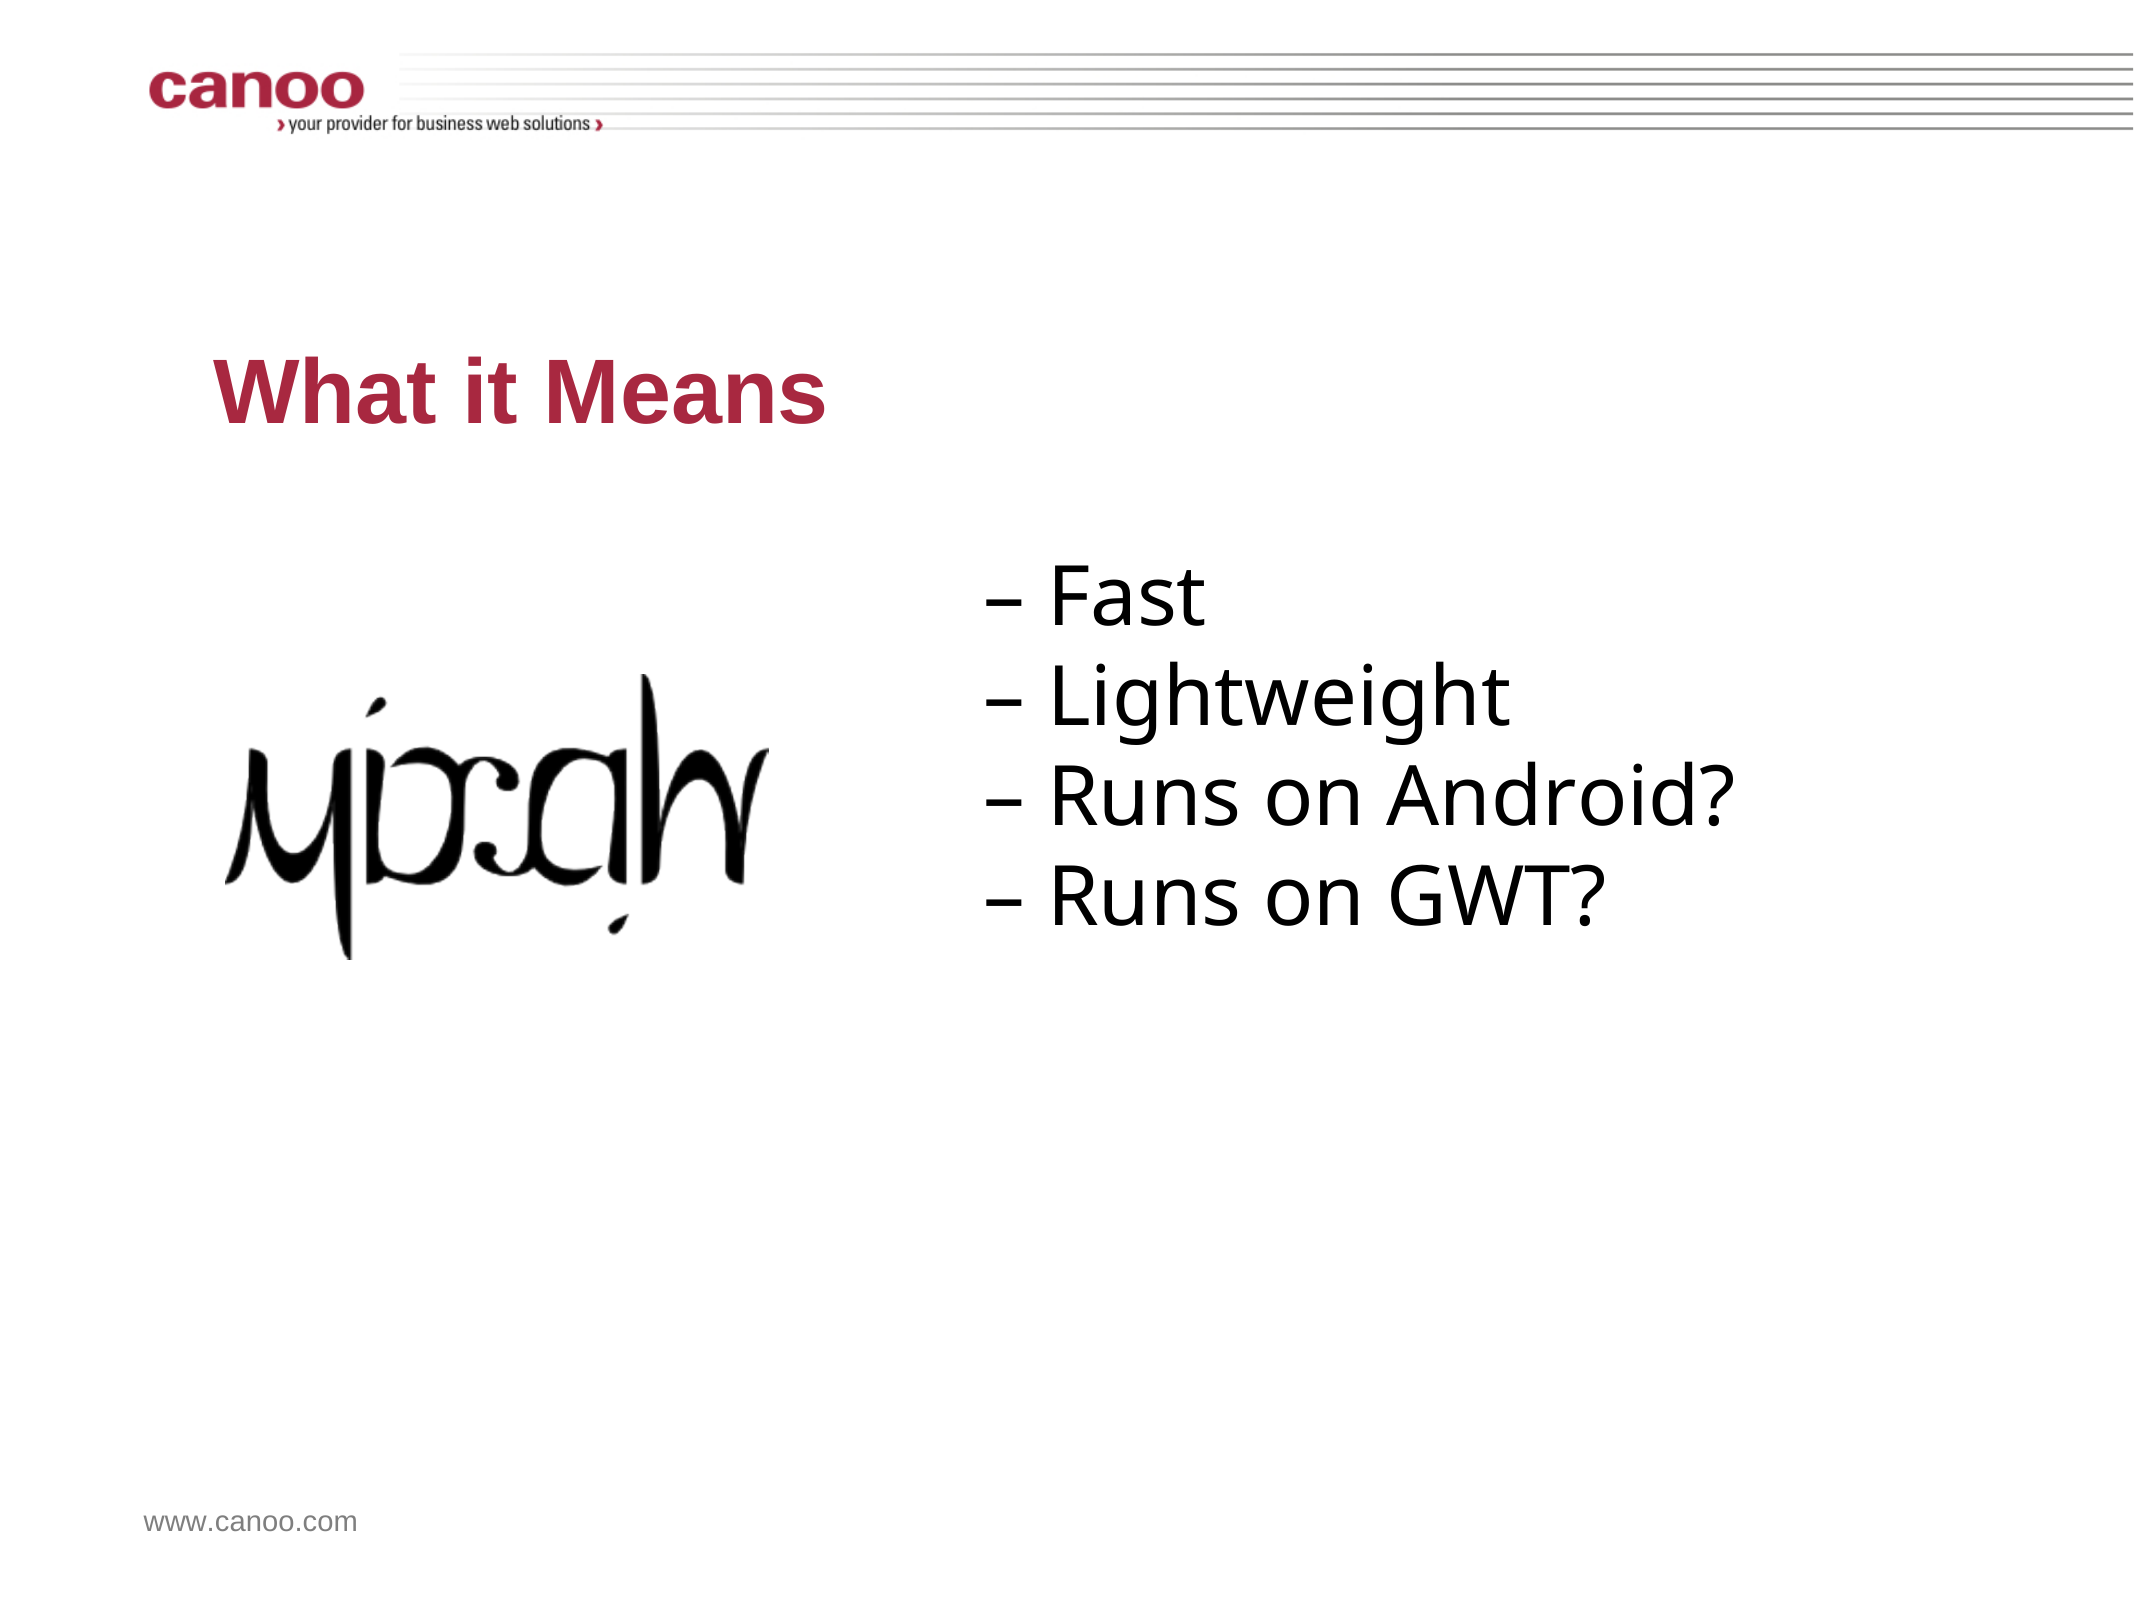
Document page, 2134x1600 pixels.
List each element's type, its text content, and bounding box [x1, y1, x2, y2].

text_box – Fast – Lightweight – Runs on Android? – Runs on GWT? [968, 534, 2057, 1137]
picture [0, 21, 2134, 188]
picture [225, 674, 769, 960]
title What it Means [204, 220, 2020, 451]
